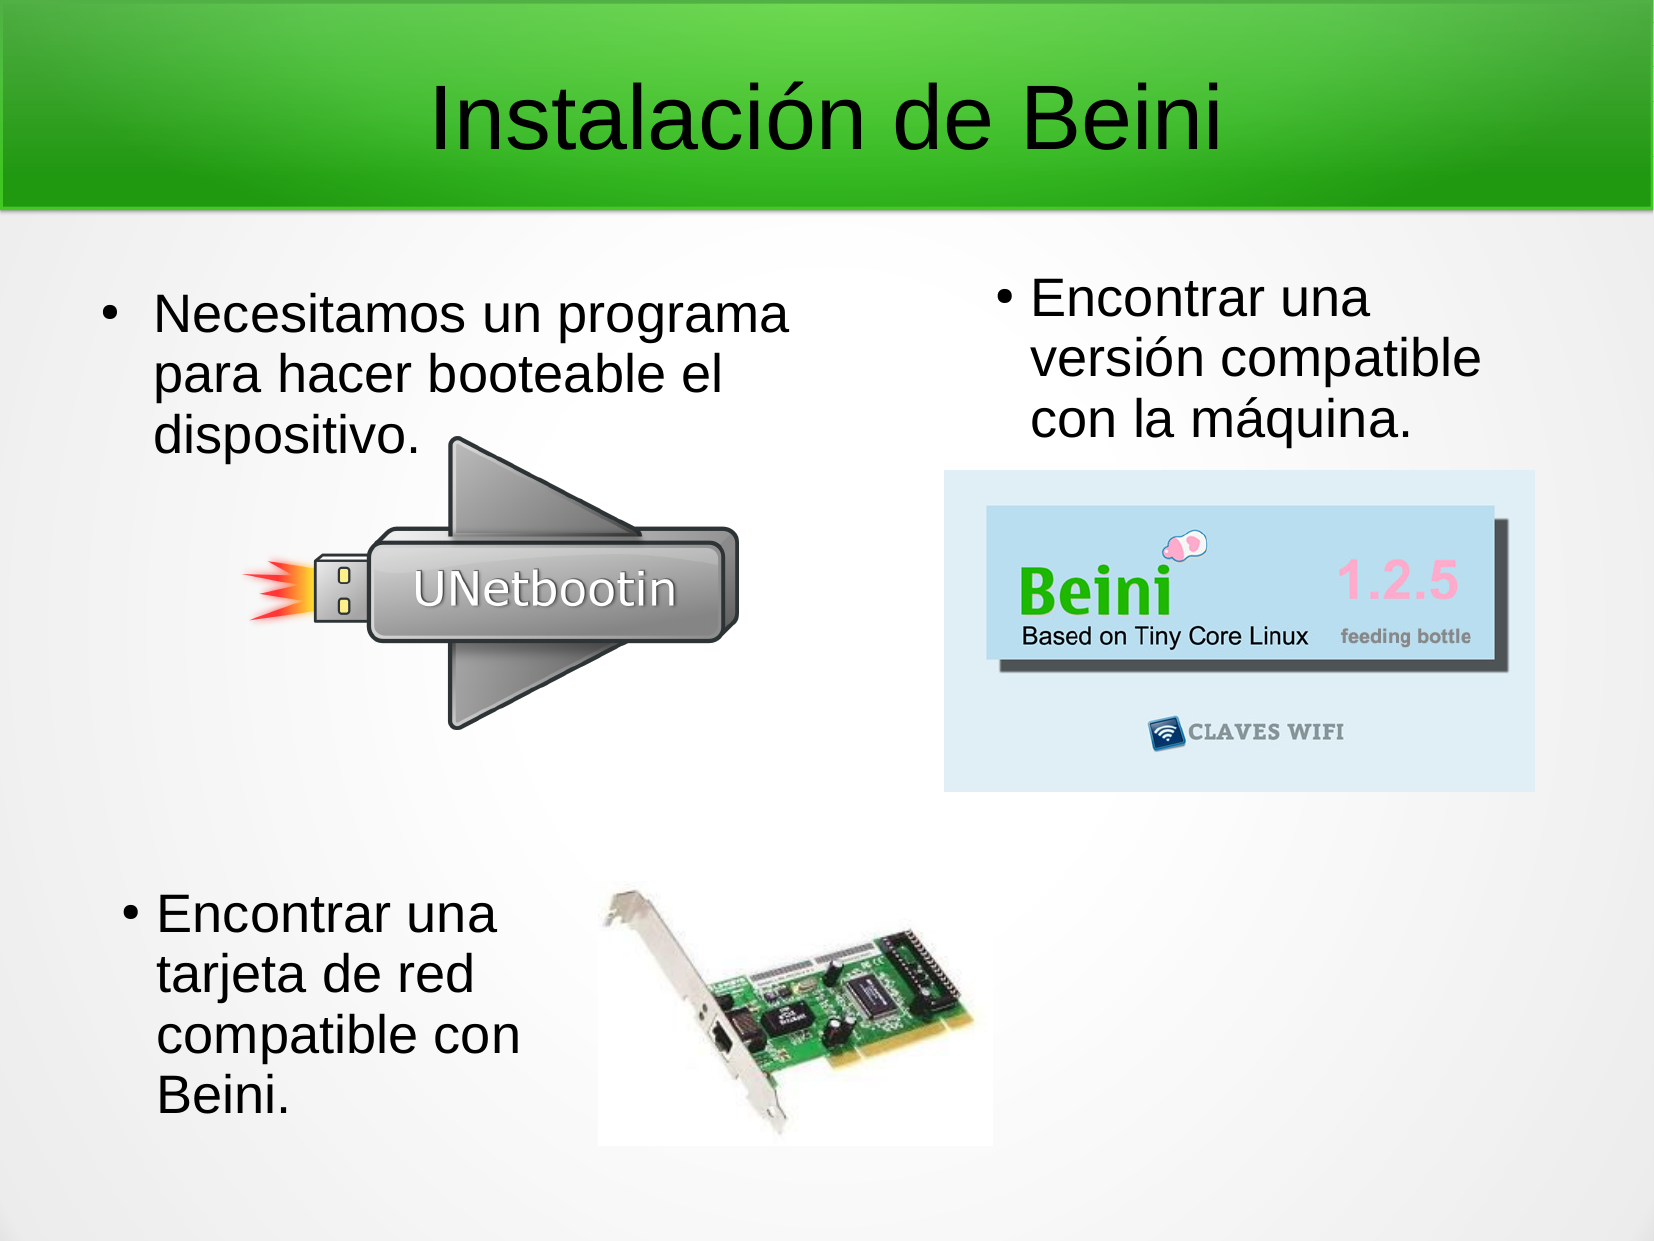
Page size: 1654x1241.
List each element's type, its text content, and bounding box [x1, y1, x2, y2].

picture [598, 881, 993, 1146]
list Necesitamos un programa para hacer booteable el dispositivo. [82, 283, 827, 493]
text_box Encontrar una versión compatible con la máquina. [980, 259, 1571, 457]
title Instalación de Beini [82, 47, 1571, 189]
picture [236, 436, 739, 730]
picture [944, 470, 1535, 792]
text_box Encontrar una tarjeta de red compatible con Beini. [106, 875, 567, 1134]
